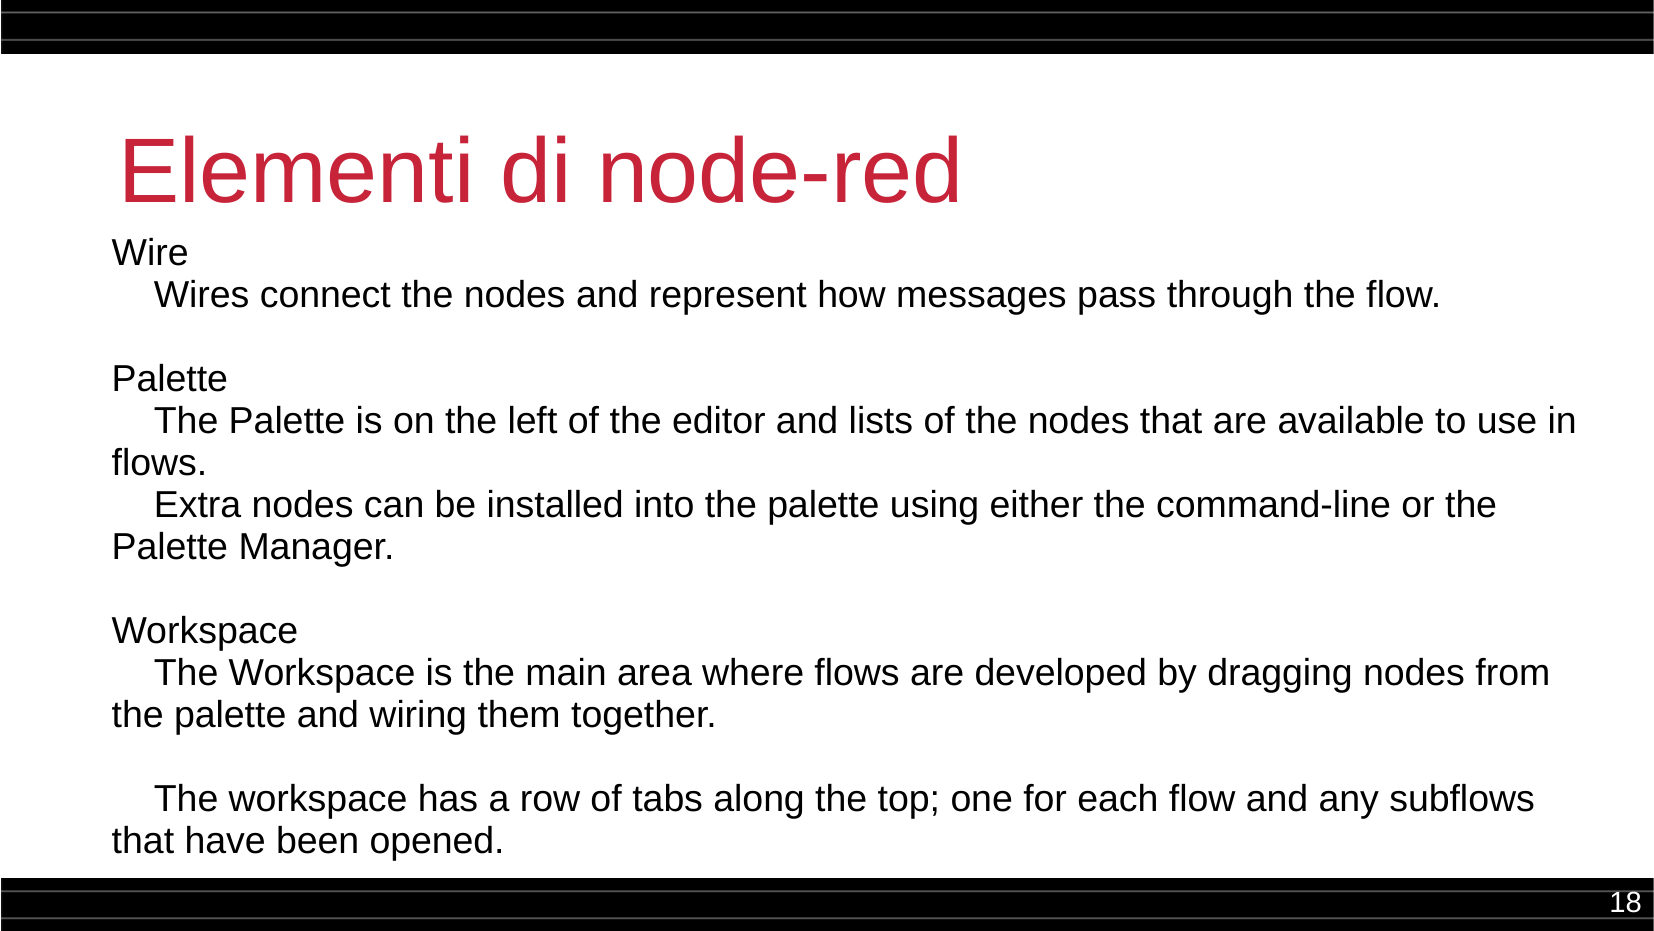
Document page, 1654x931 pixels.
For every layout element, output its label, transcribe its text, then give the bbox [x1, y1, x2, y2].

text_box Wire Wires connect the nodes and represent how messages pass through the flow. Palette The Palette is on the left of the editor and lists of the nodes that are available to use in flows. Extra nodes can be installed into the palette using either the command-line or the Palette Manager. Workspace The Workspace is the main area where flows are developed by dragging nodes from the palette and wiring them together. The workspace has a row of tabs along the top; one for each flow and any subflows that have been opened. [96, 224, 1595, 912]
picture [1, 878, 1654, 931]
title Elementi di node-red [118, 92, 1040, 224]
picture [1, 0, 1654, 54]
